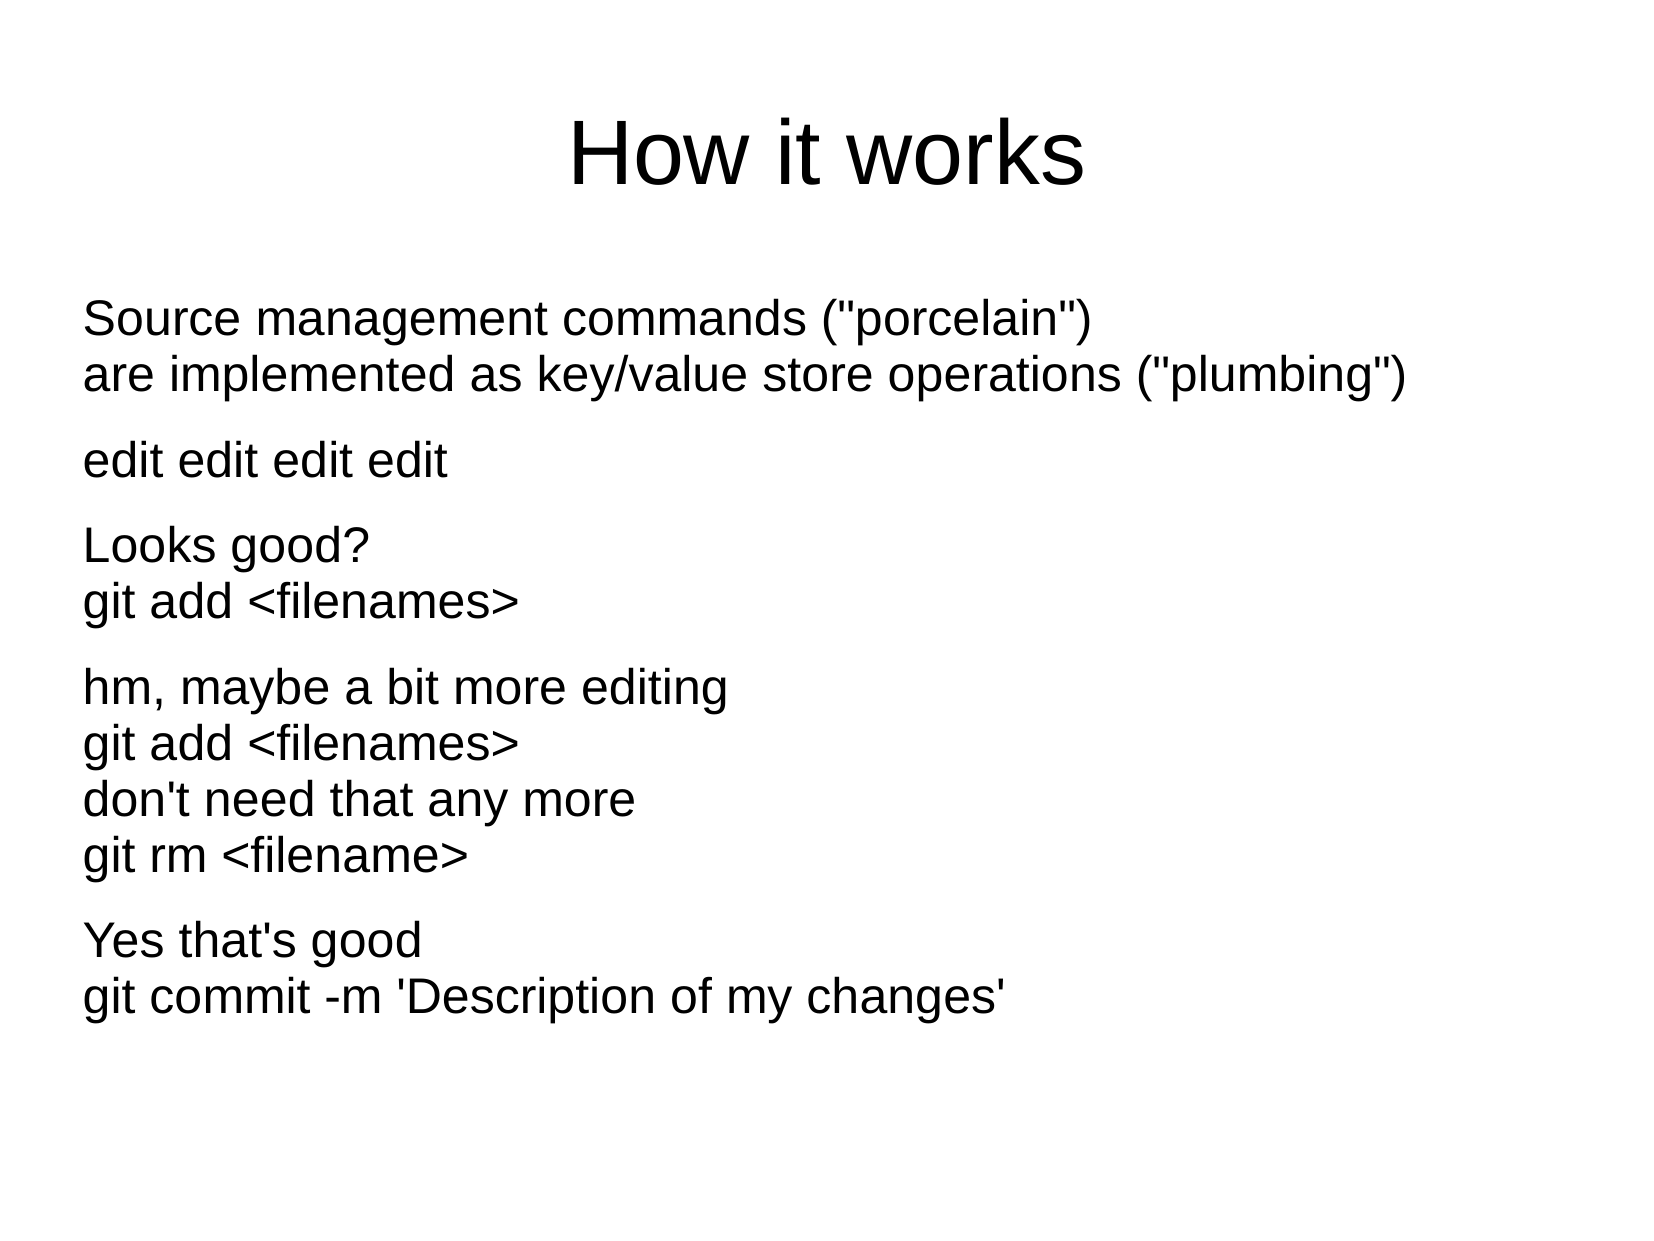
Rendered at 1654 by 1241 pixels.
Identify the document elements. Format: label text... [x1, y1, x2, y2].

list Source management commands ("porcelain") are implemented as key/value store operations ("plumbing") edit edit edit edit Looks good? git add <filenames> hm, maybe a bit more editing git add <filenames> don't need that any more git rm <filename> Yes that's good git commit -m 'Description of my changes' [82, 290, 1571, 1186]
title How it works [82, 49, 1571, 257]
